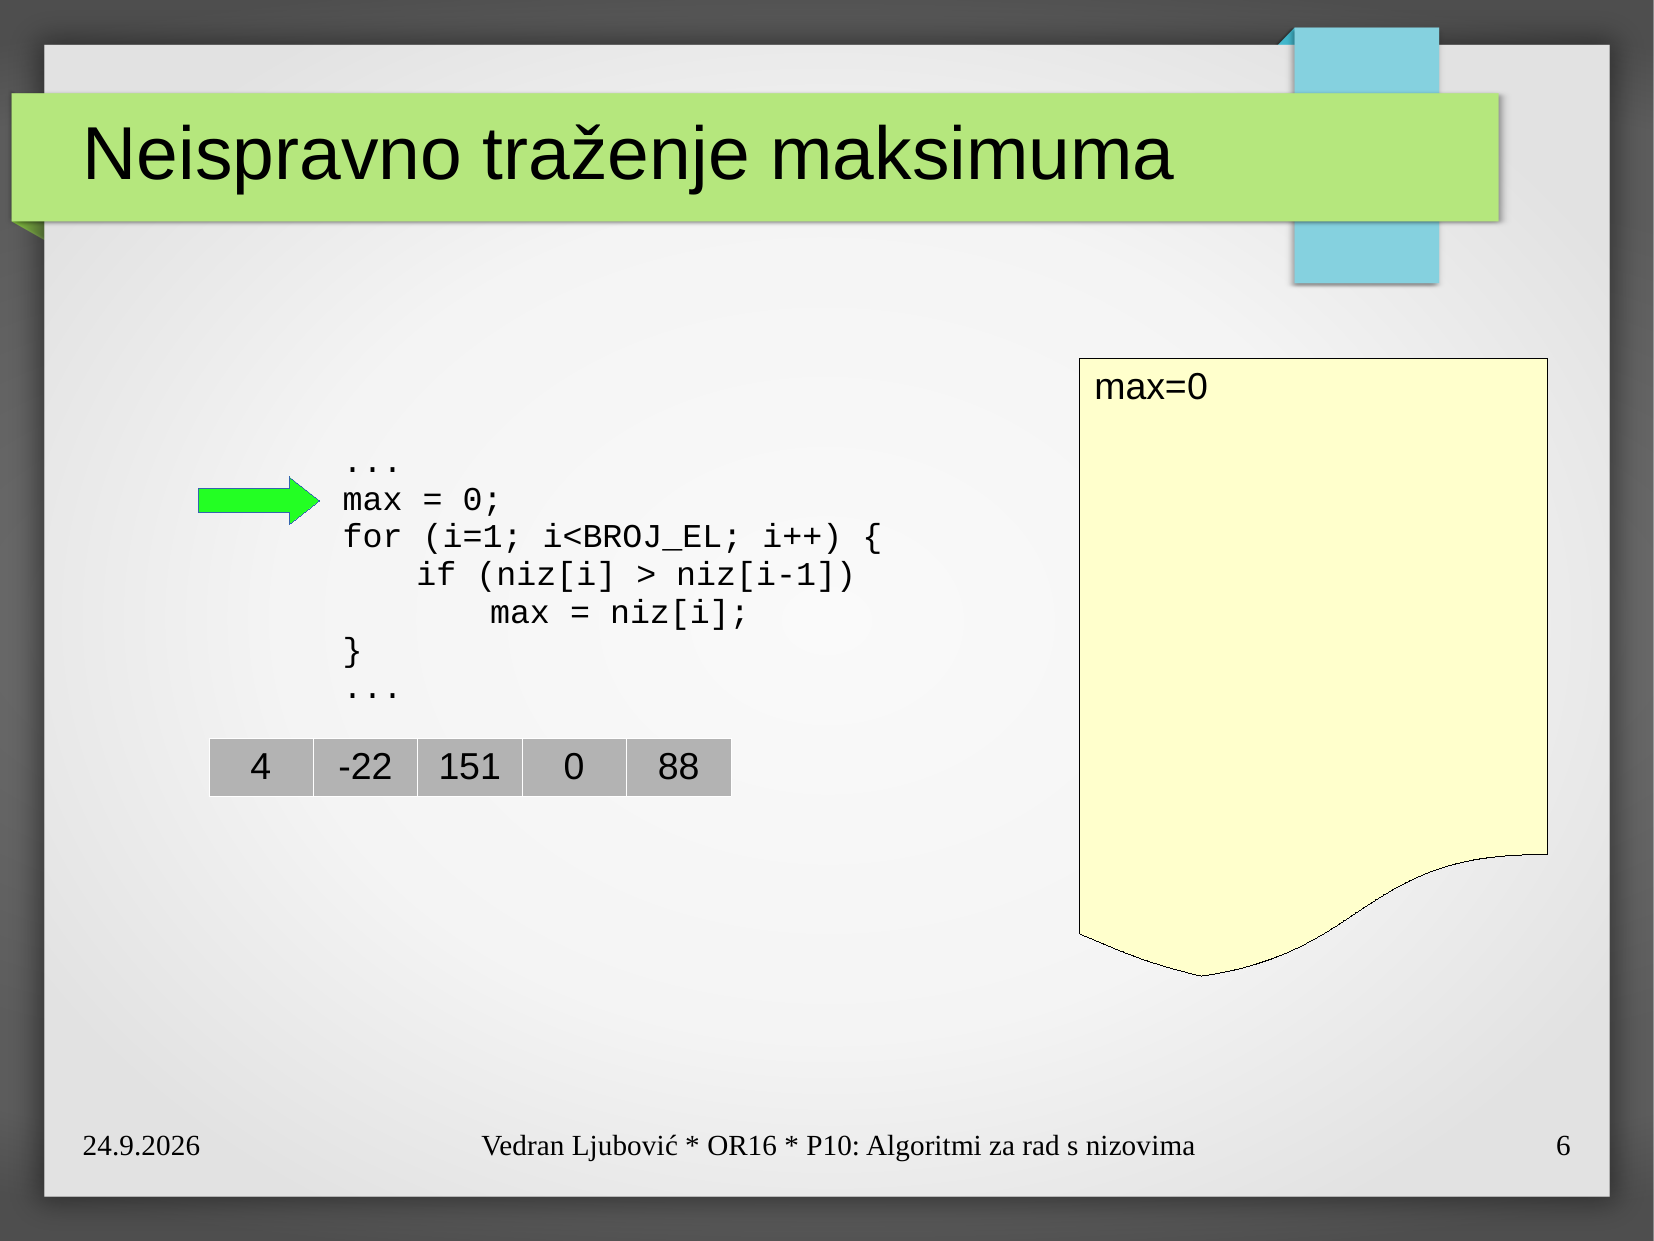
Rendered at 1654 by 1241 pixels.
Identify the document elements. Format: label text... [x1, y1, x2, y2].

table_header 88 [627, 739, 731, 796]
table_header 151 [418, 739, 522, 796]
text_box max=0 [1079, 358, 1548, 977]
table_header 0 [523, 739, 626, 796]
table_header -22 [314, 739, 417, 796]
picture [0, 0, 1654, 1241]
text_box ... max = 0; for (i=1; i<BROJ_EL; i++) { if (niz[i] > niz[i-1]) max = niz[i]; } ... [254, 399, 1306, 1034]
table_header 4 [210, 739, 313, 796]
title Neispravno traženje maksimuma [82, 94, 1264, 213]
text_box [198, 476, 320, 525]
